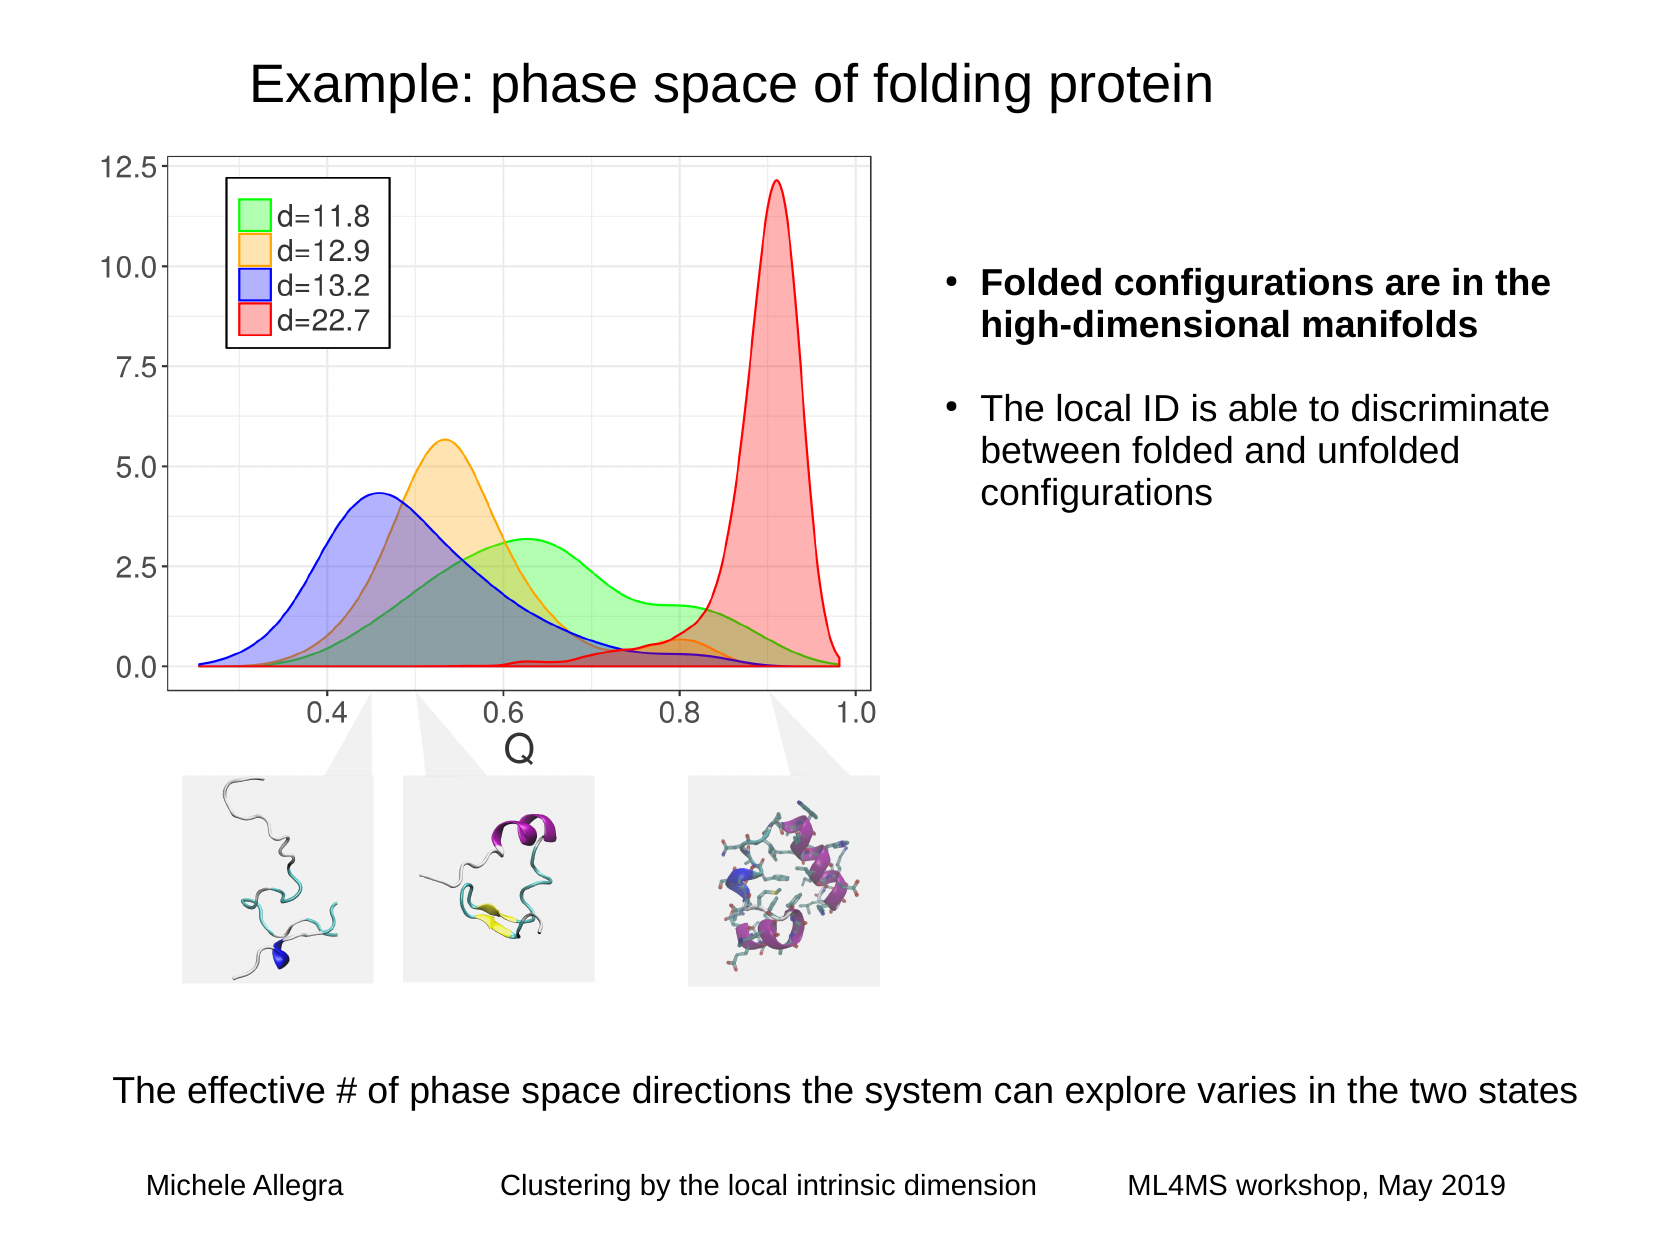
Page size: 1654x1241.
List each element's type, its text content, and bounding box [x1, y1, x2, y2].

text_box Folded configurations are in the high-dimensional manifolds The local ID is able to discriminate between folded and unfolded configurations [944, 198, 1648, 535]
text_box The effective # of phase space directions the system can explore varies in the two states [76, 901, 1619, 1238]
picture [47, 0, 933, 1154]
title Example: phase space of folding protein [106, 32, 1359, 136]
